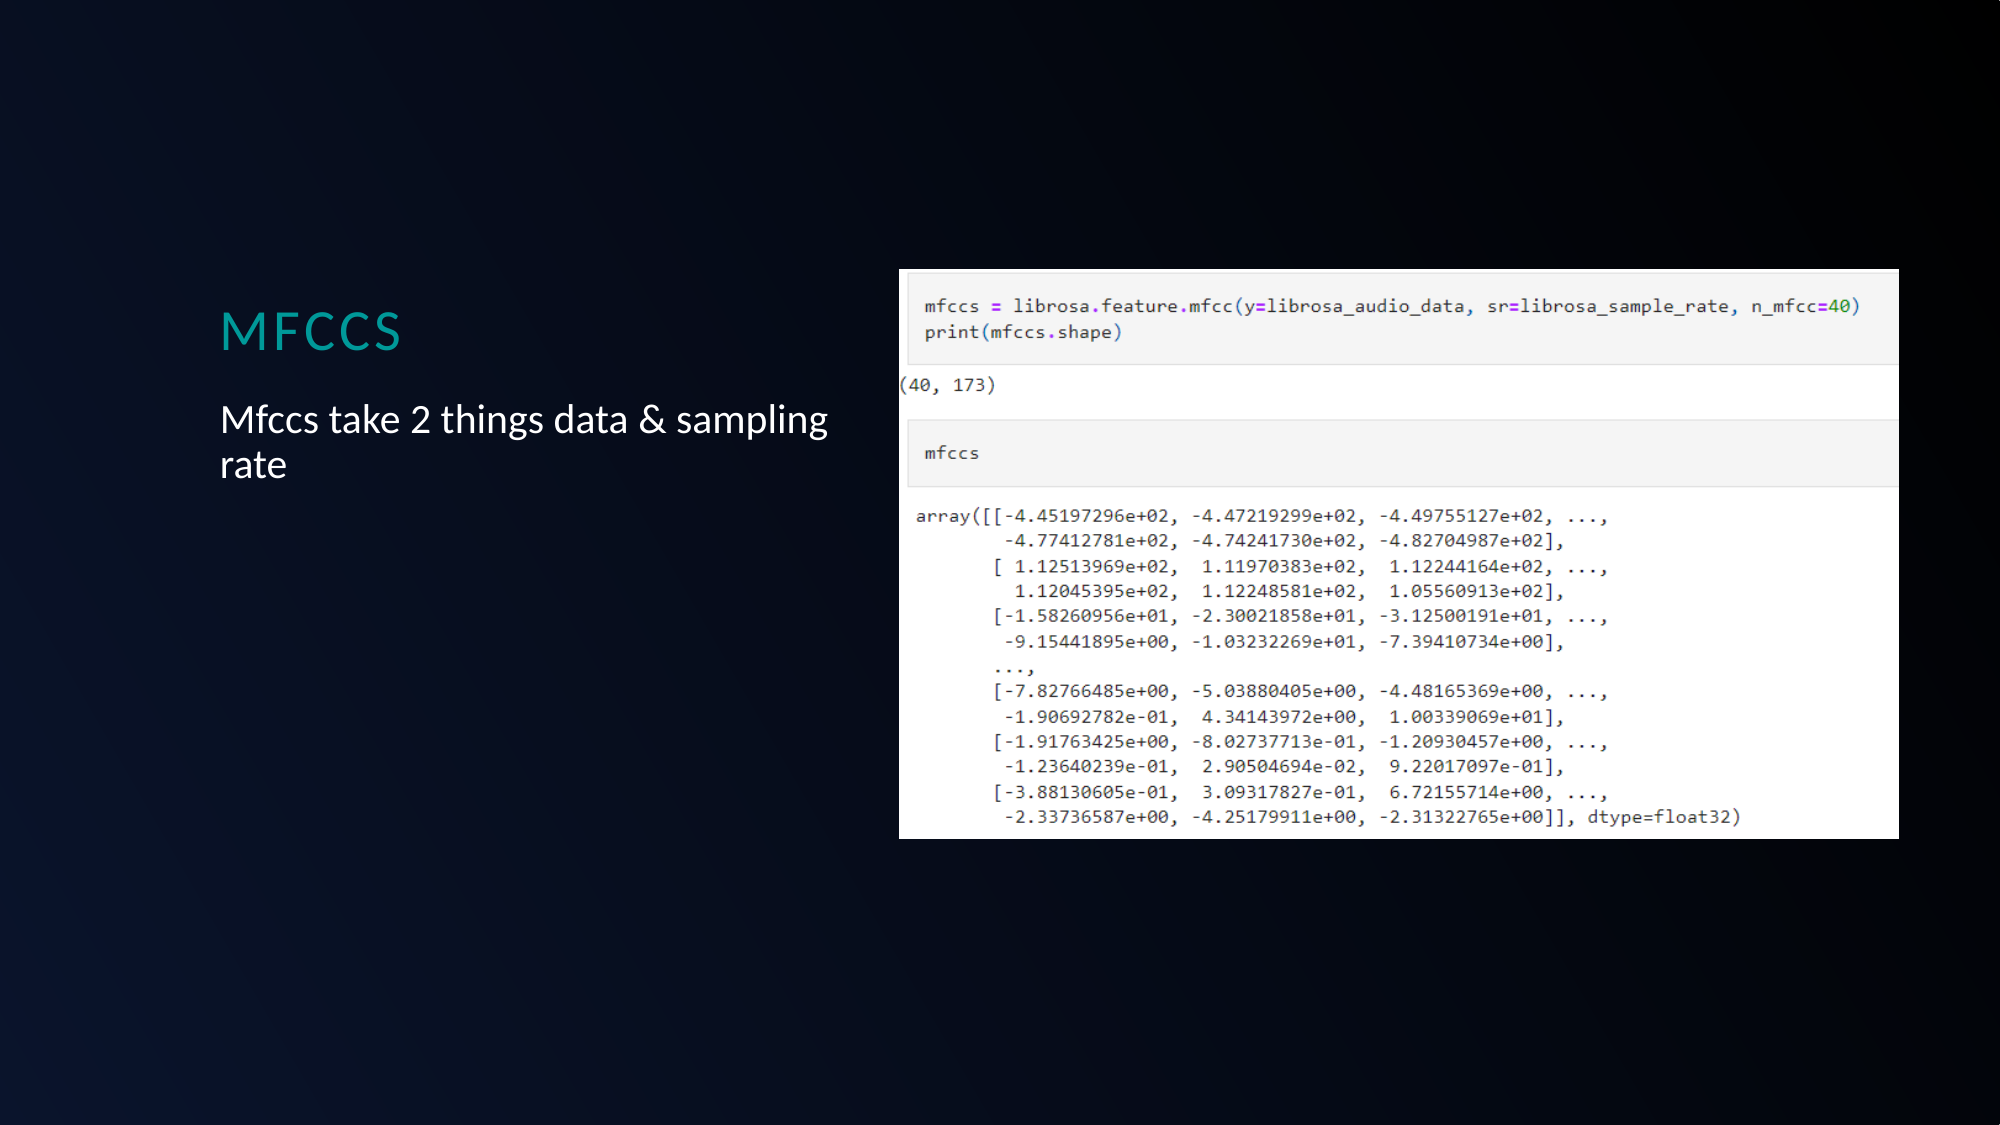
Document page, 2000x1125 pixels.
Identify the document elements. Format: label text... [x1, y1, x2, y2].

title mfccs [199, 281, 867, 373]
picture [899, 269, 1899, 839]
list Mfccs take 2 things data & sampling rate [199, 387, 867, 1013]
